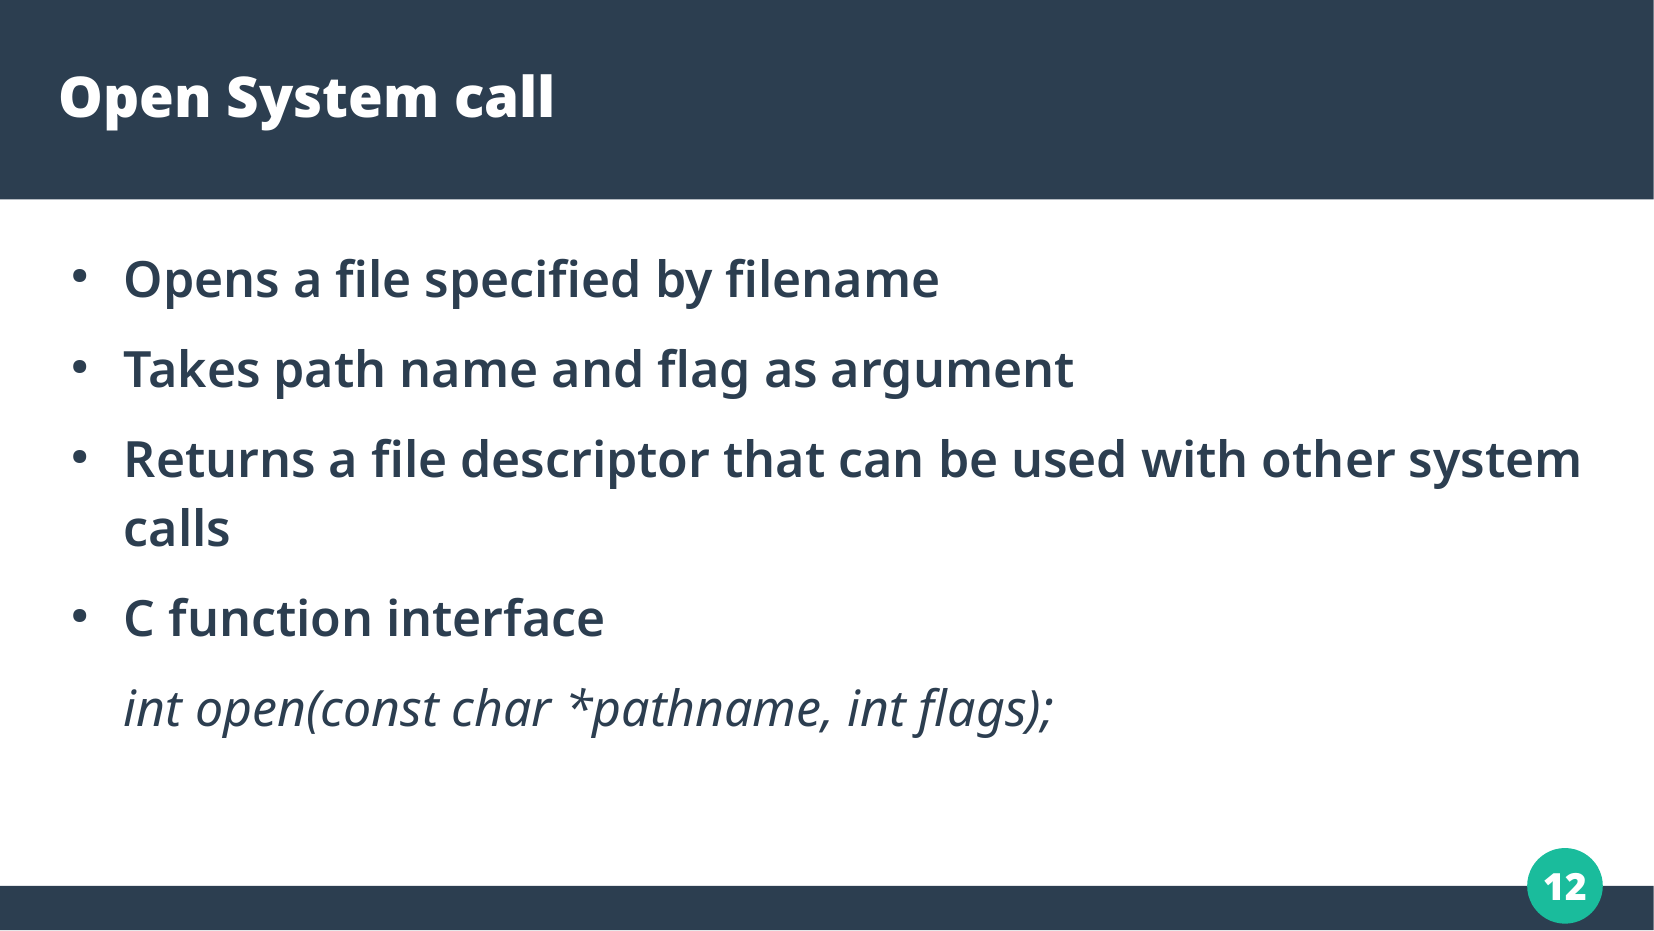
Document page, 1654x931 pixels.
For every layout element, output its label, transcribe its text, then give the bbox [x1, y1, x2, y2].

list Opens a file specified by filename Takes path name and flag as argument Returns a file descriptor that can be used with other system calls C function interface int open(const char *pathname, int flags); [53, 243, 1589, 864]
title Open System call [59, 37, 1595, 155]
